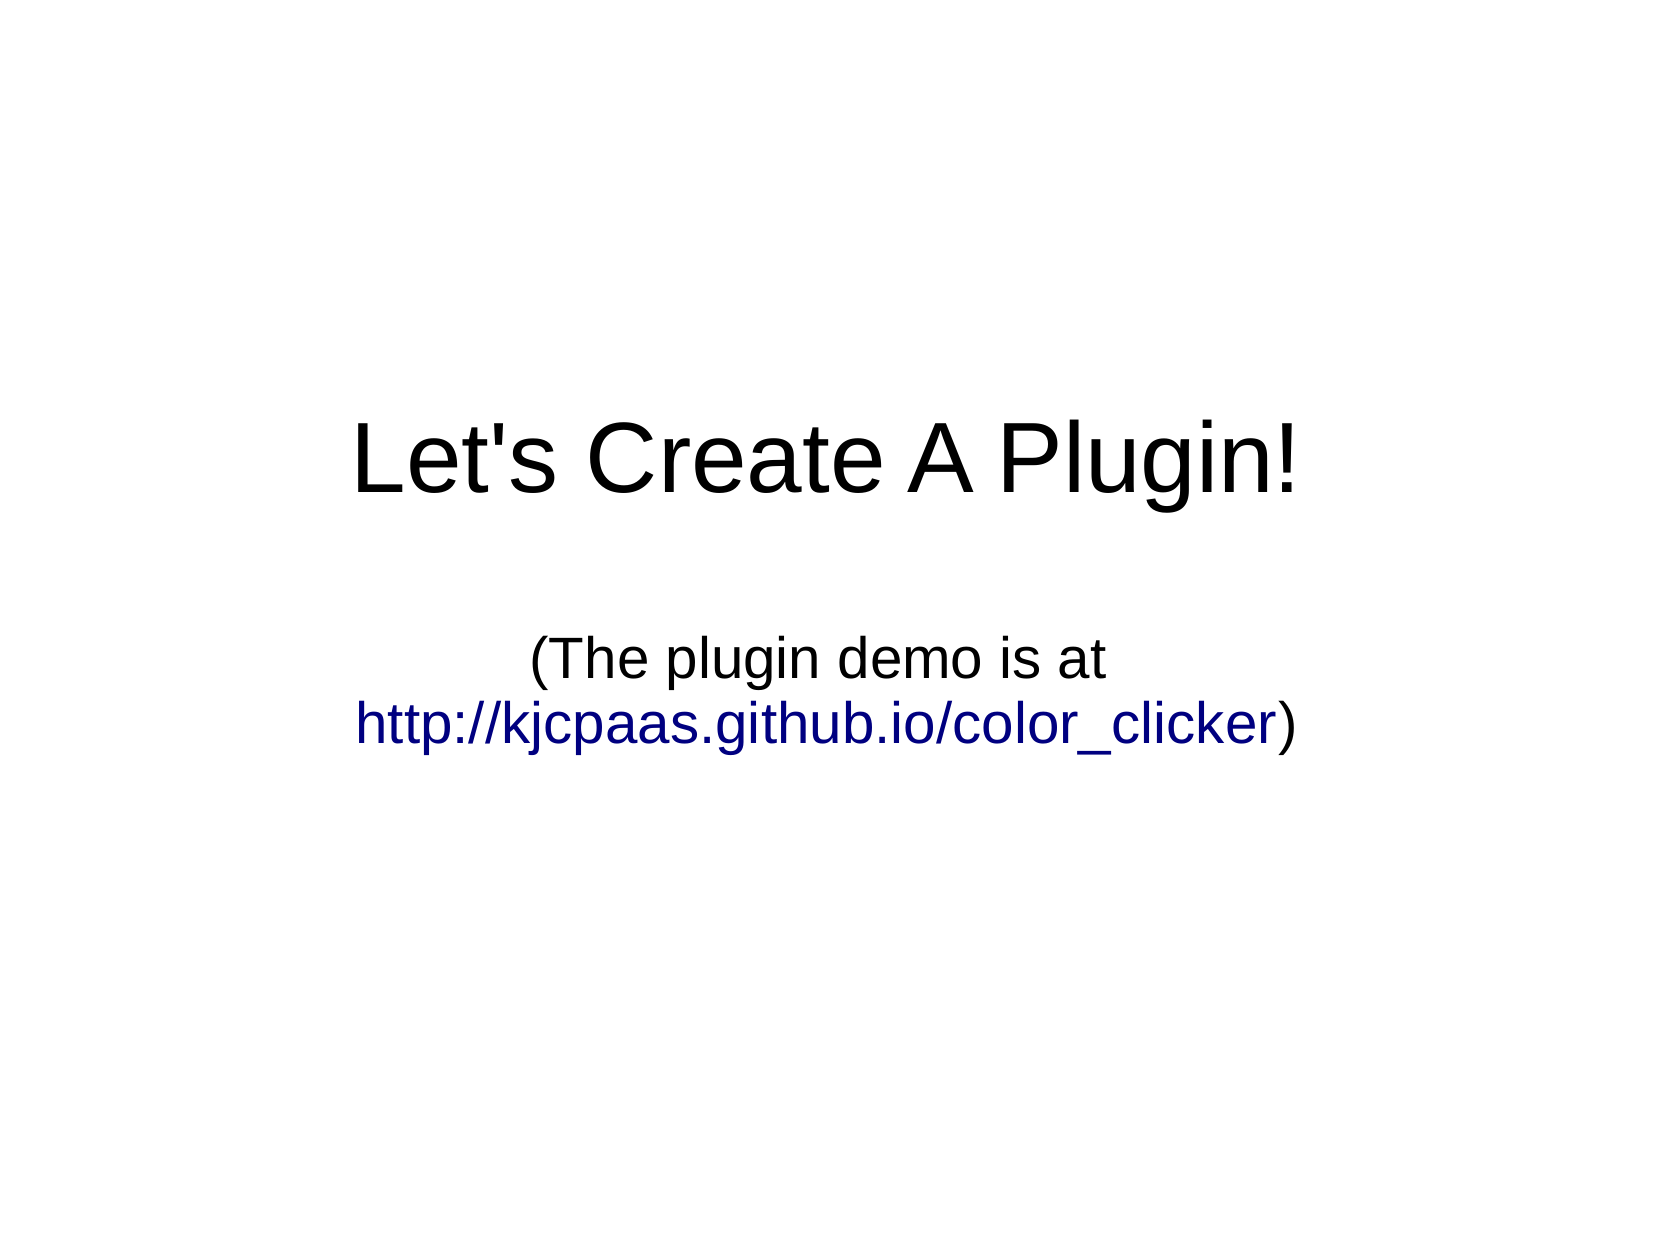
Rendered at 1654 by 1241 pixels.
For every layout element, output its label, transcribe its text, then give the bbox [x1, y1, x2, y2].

subtitle Let's Create A Plugin! (The plugin demo is at http://kjcpaas.github.io/color_clicker) [82, 49, 1571, 1109]
